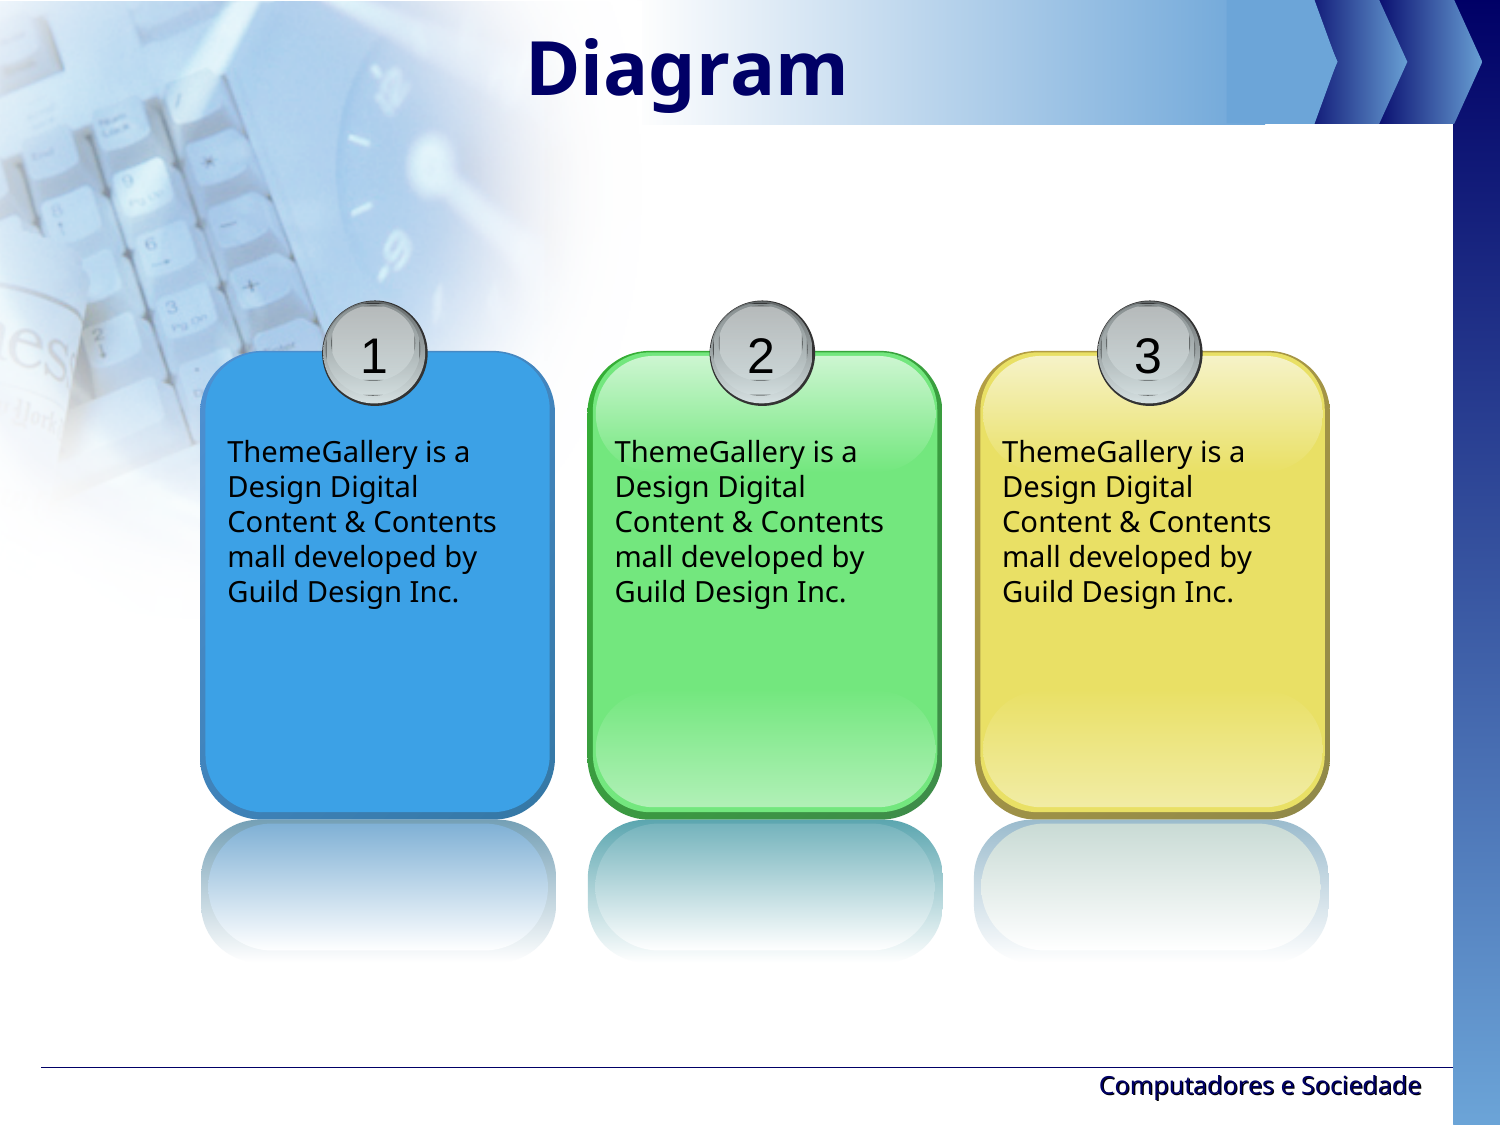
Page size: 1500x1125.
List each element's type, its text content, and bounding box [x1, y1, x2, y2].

title Diagram [74, 12, 1300, 120]
text_box 3 [1120, 315, 1178, 392]
text_box [587, 300, 943, 963]
text_box 2 [732, 315, 791, 392]
text_box ThemeGallery is a Design Digital Content & Contents mall developed by Guild Design Inc. [212, 425, 550, 616]
text_box [973, 300, 1330, 963]
text_box ThemeGallery is a Design Digital Content & Contents mall developed by Guild Design Inc. [987, 425, 1325, 616]
text_box [200, 300, 557, 963]
text_box 1 [345, 315, 403, 392]
text_box ThemeGallery is a Design Digital Content & Contents mall developed by Guild Design Inc. [599, 425, 938, 616]
